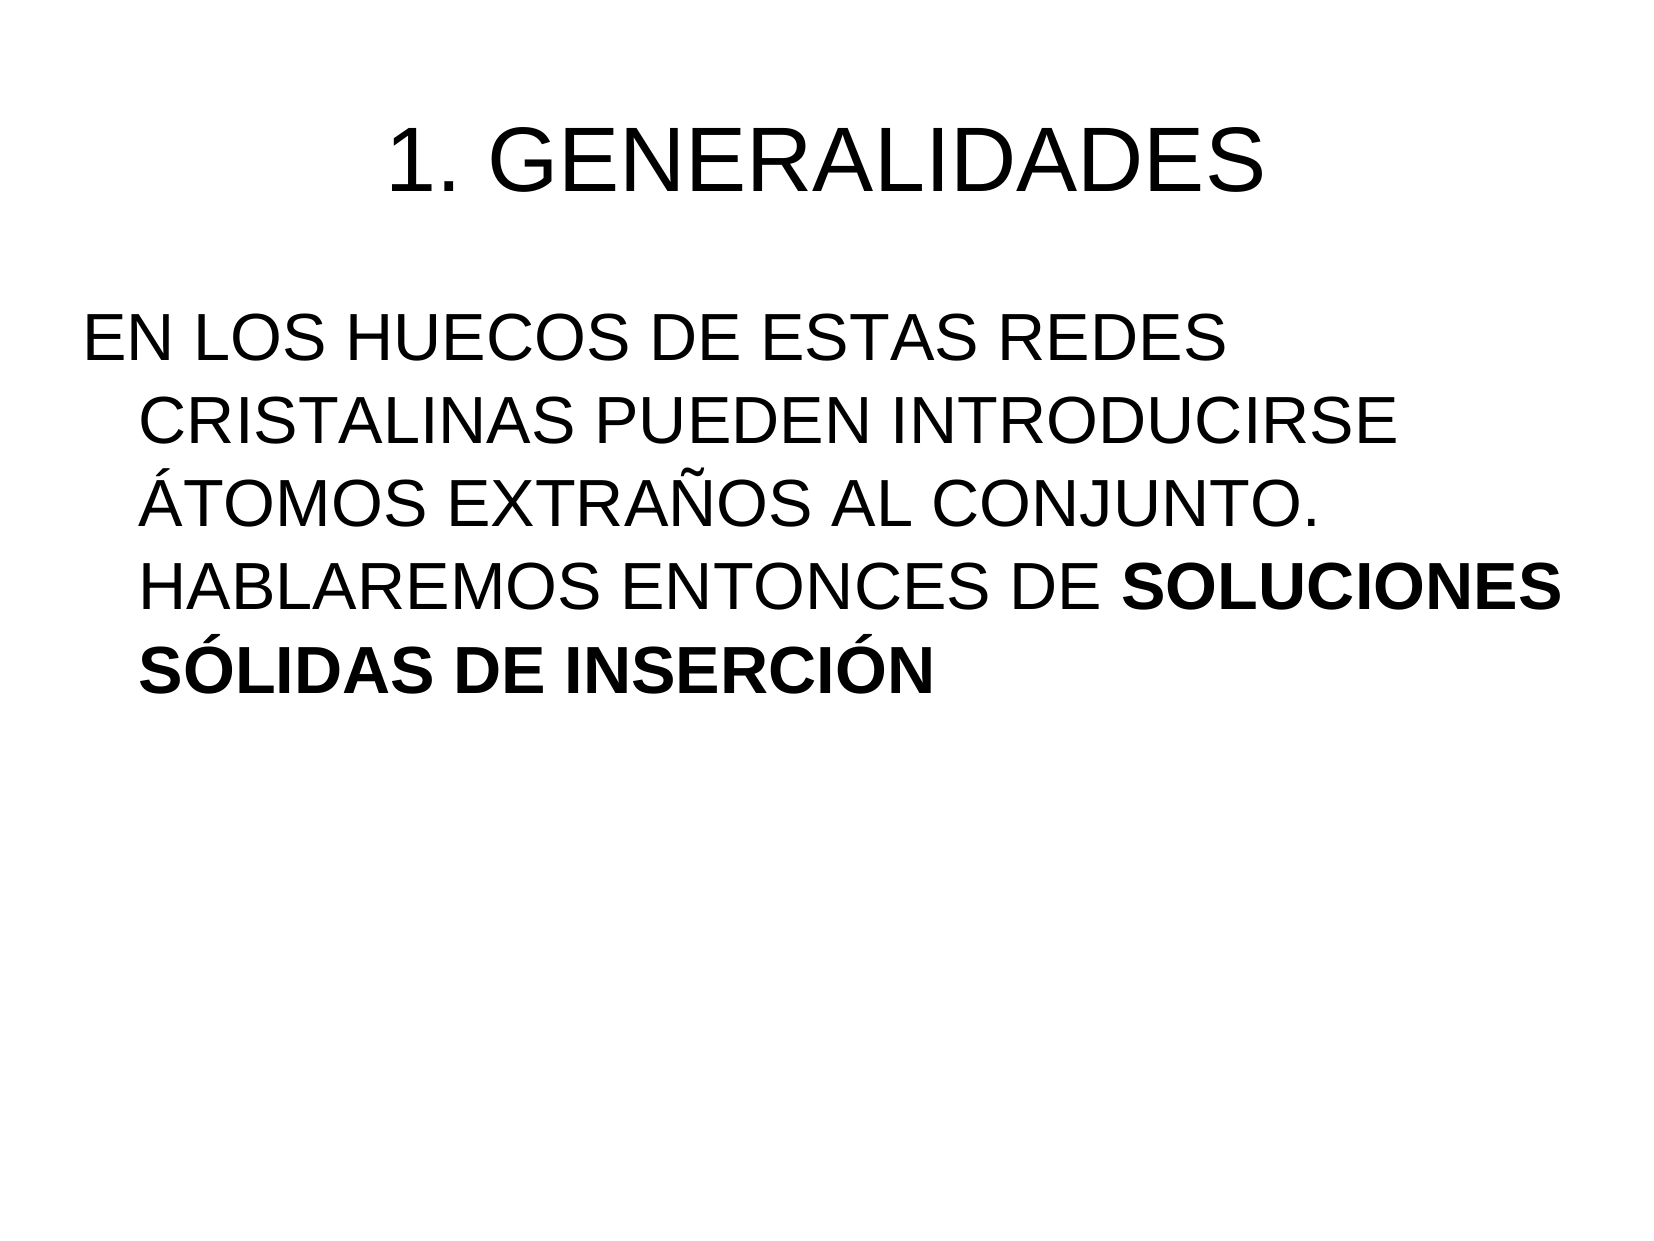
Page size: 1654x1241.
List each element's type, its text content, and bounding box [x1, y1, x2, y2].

title 1. GENERALIDADES [82, 56, 1571, 249]
list EN LOS HUECOS DE ESTAS REDES CRISTALINAS PUEDEN INTRODUCIRSE ÁTOMOS EXTRAÑOS AL CONJUNTO. HABLAREMOS ENTONCES DE SOLUCIONES SÓLIDAS DE INSERCIÓN [82, 290, 1571, 1109]
